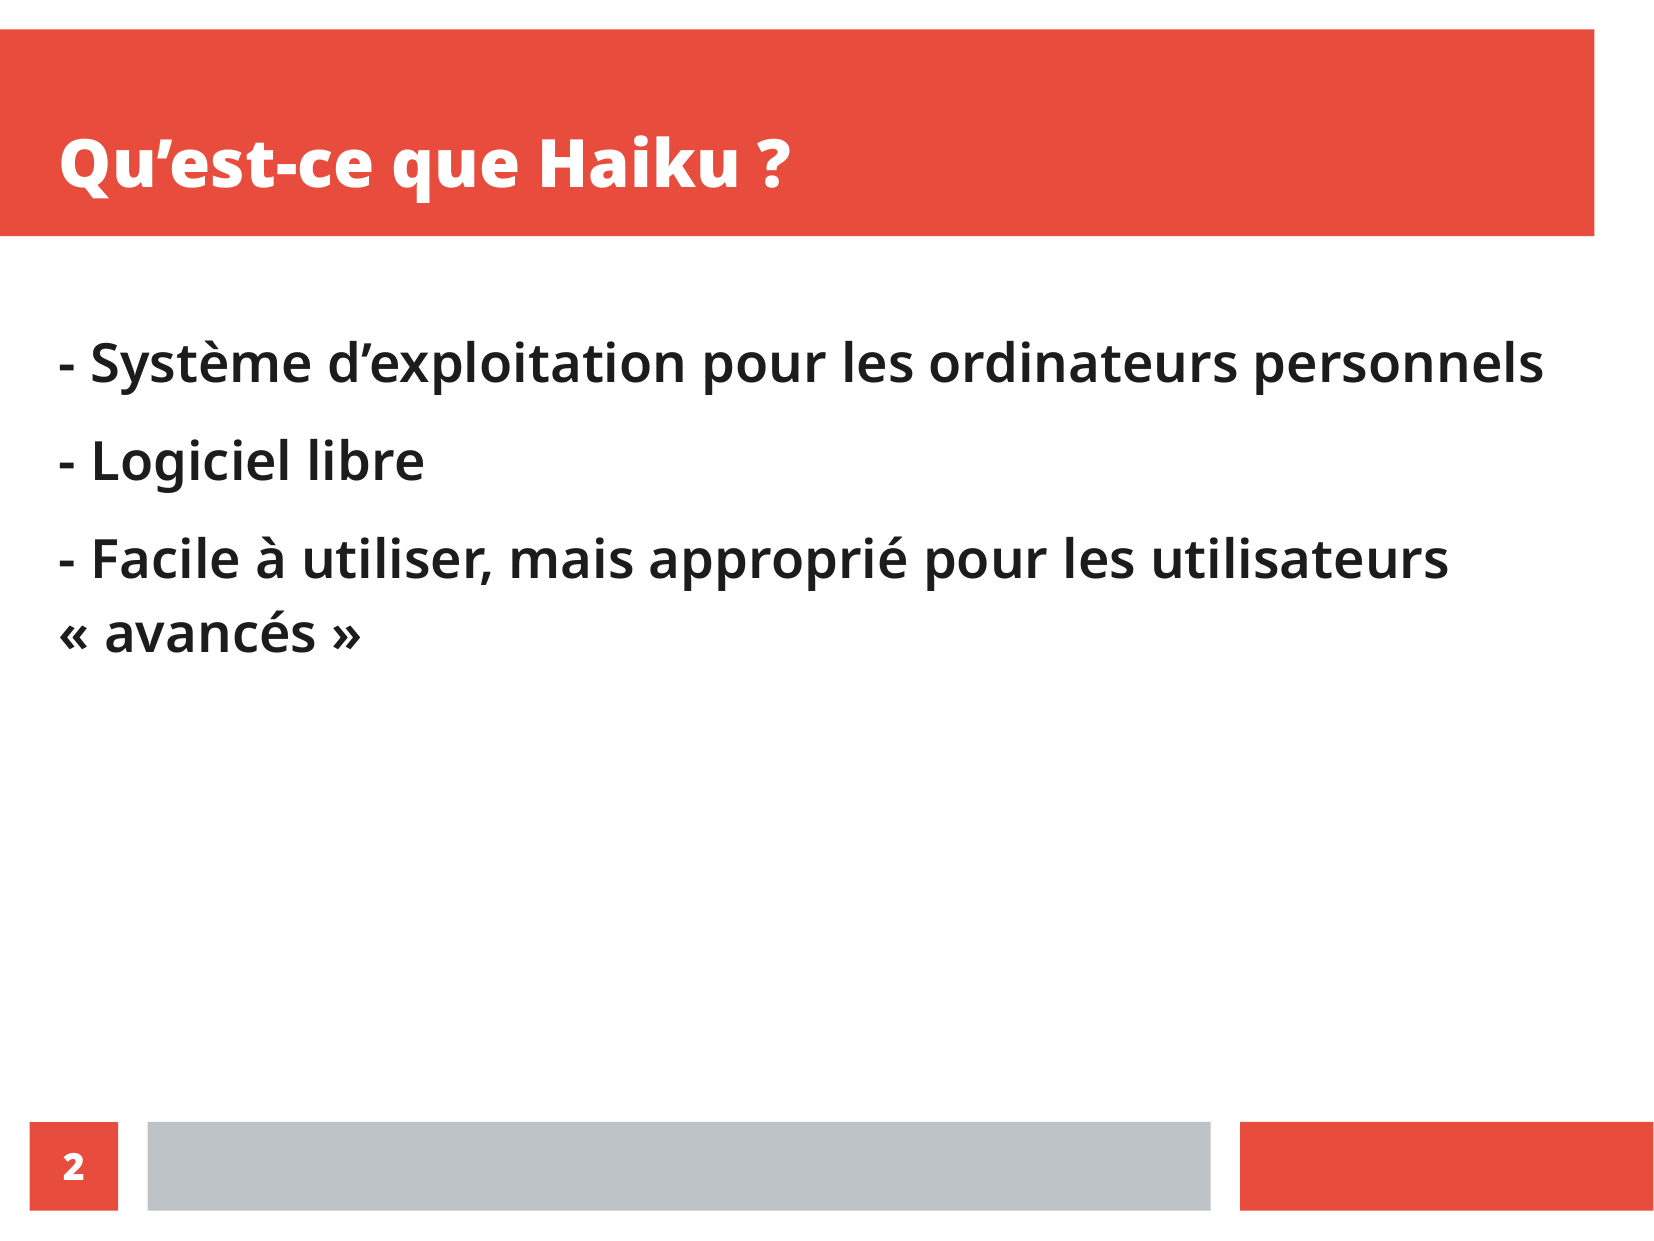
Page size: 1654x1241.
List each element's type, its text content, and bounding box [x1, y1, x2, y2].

title Qu’est-ce que Haiku ? [59, 59, 1595, 207]
list - Système d’exploitation pour les ordinateurs personnels - Logiciel libre - Facile à utiliser, mais approprié pour les utilisateurs « avancés » [59, 324, 1565, 1093]
